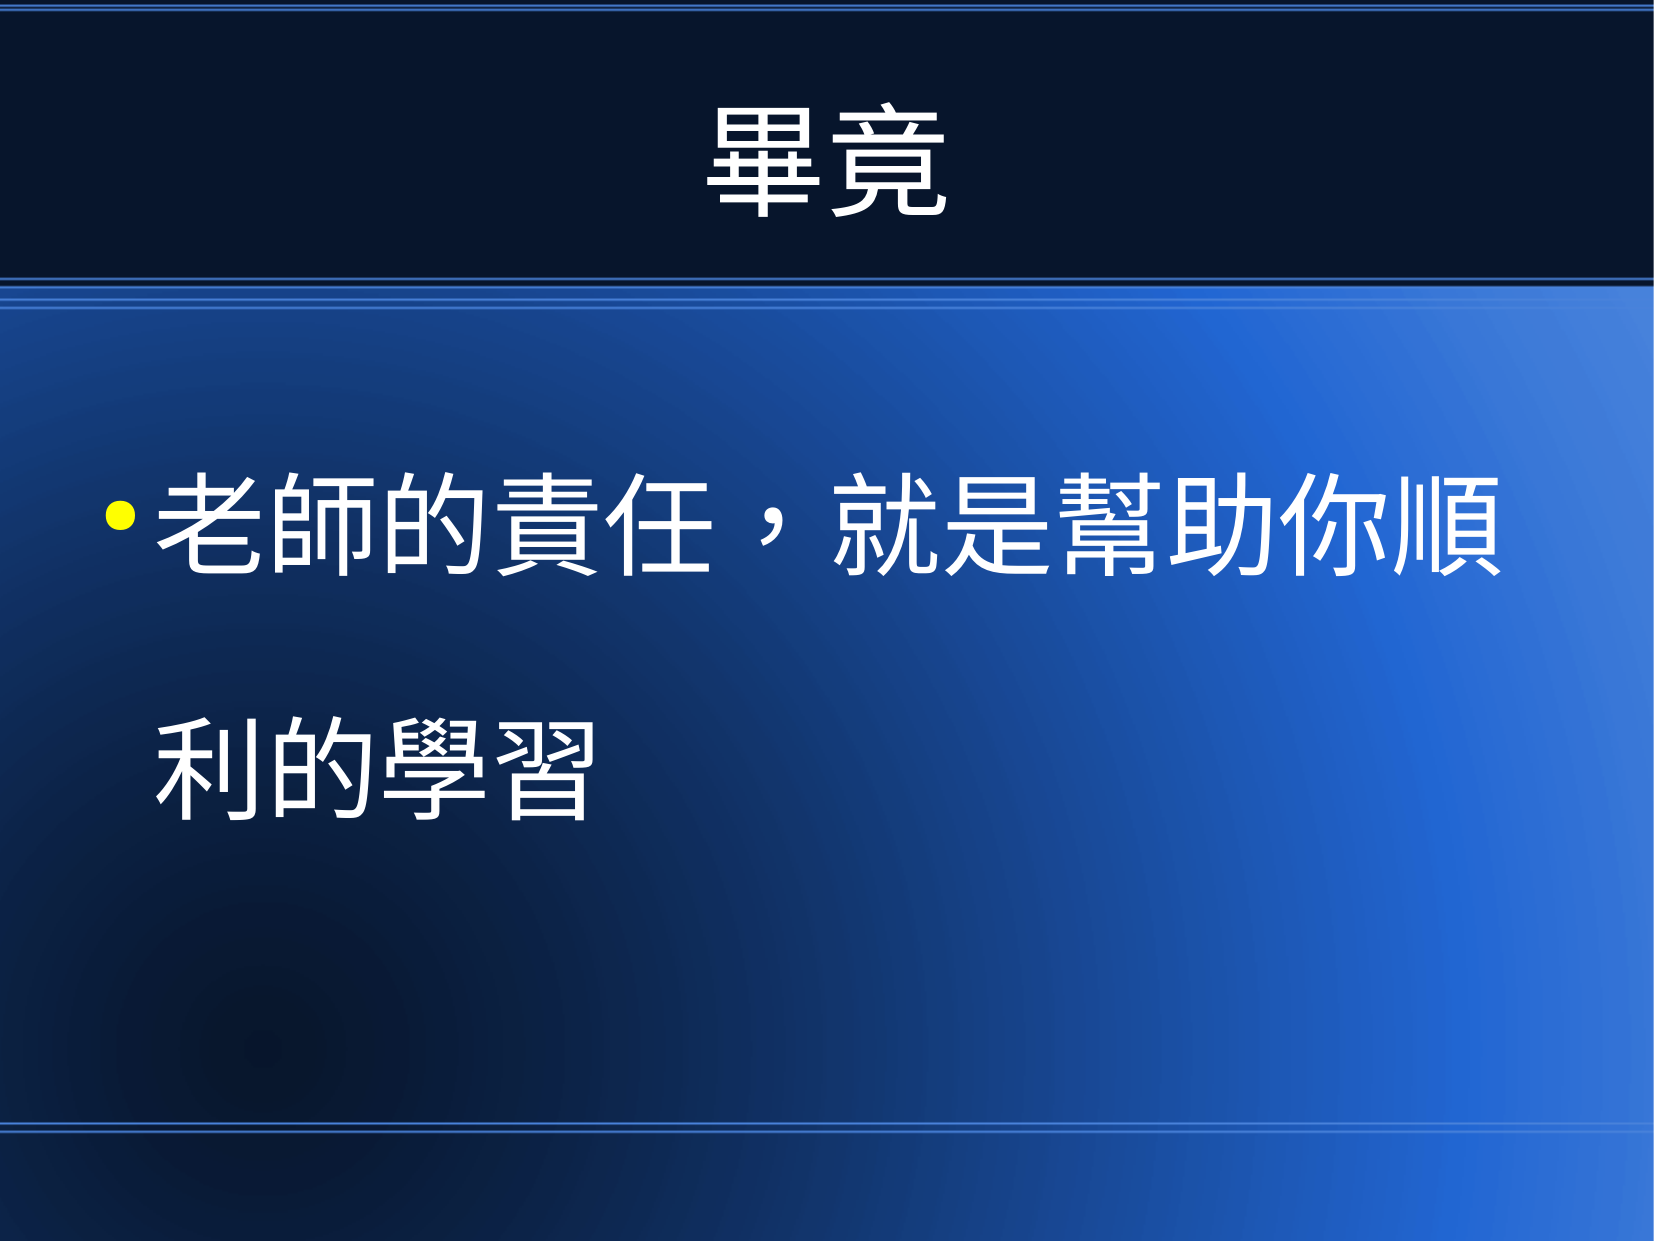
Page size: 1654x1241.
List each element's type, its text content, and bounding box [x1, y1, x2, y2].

picture [0, 0, 1654, 1241]
list 老師的責任，就是幫助你順利的學習 [82, 355, 1571, 1241]
title 畢竟 [82, 49, 1571, 257]
